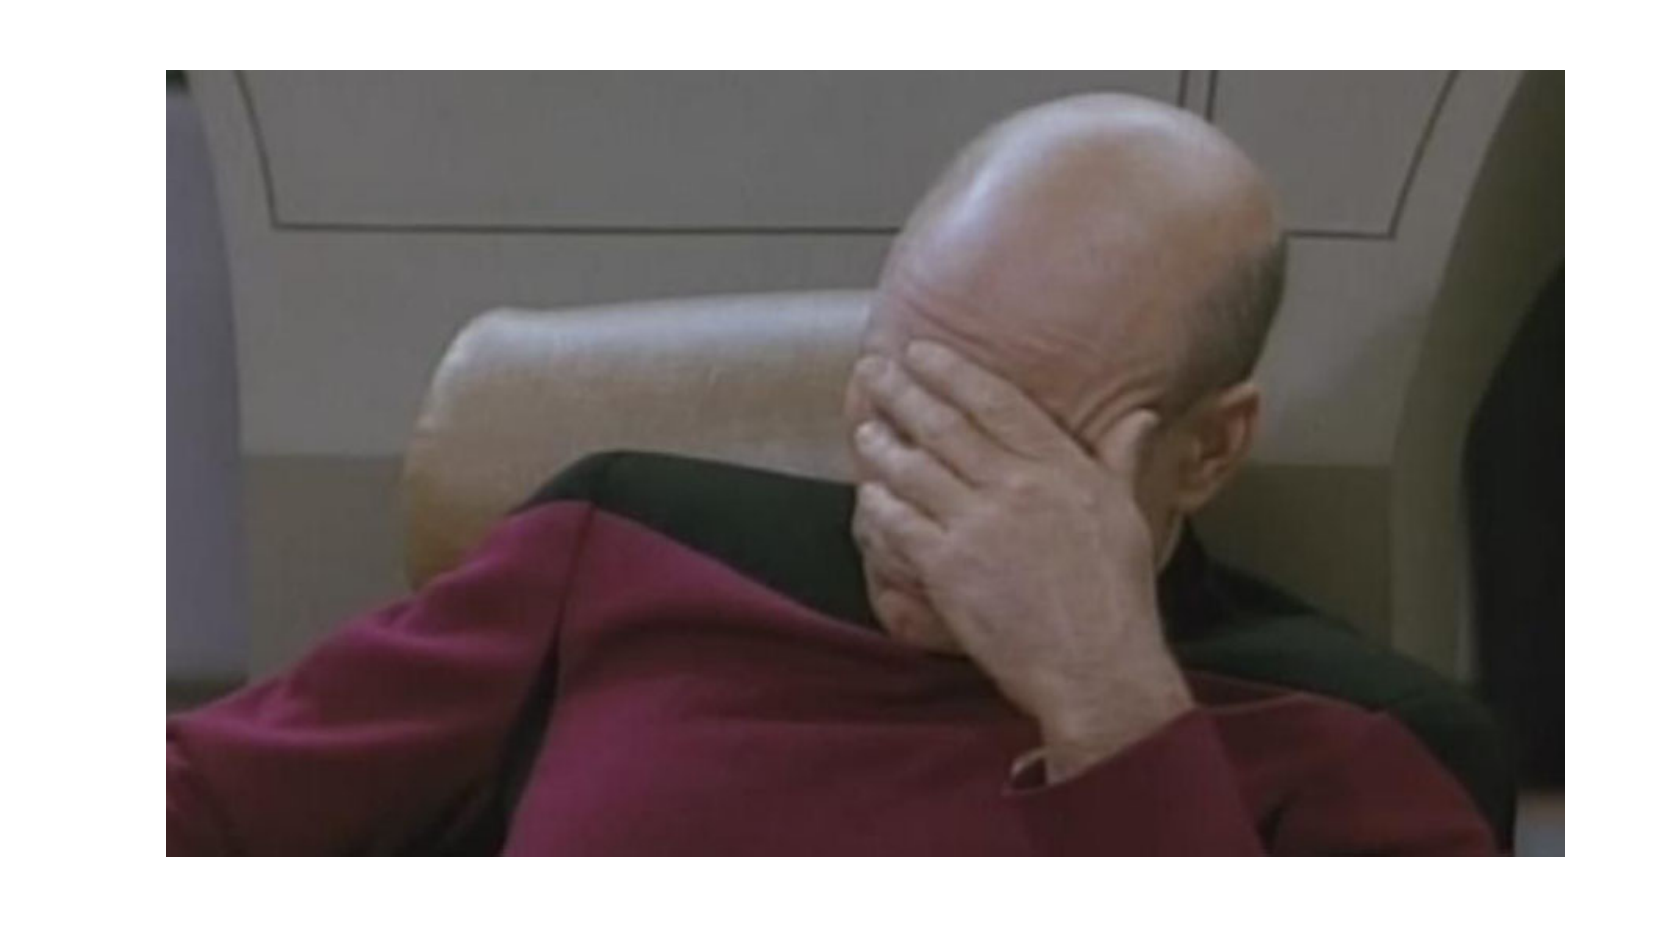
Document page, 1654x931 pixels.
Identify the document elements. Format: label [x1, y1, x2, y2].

picture [166, 70, 1565, 857]
